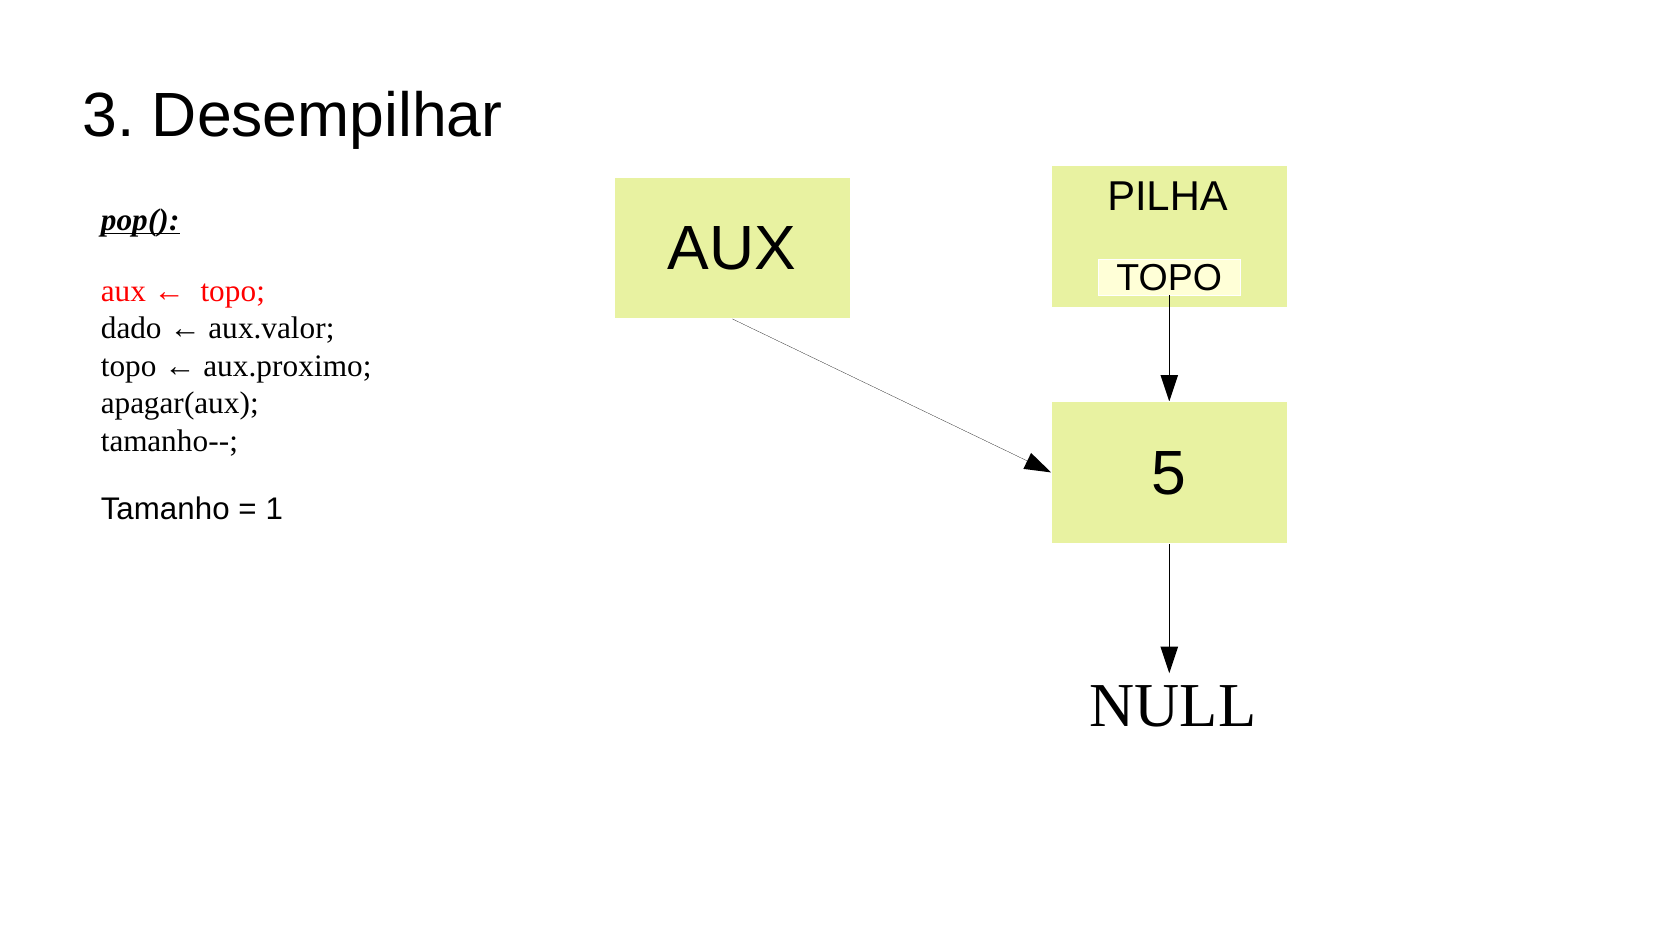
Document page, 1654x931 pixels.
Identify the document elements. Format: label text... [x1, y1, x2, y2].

text_box Tamanho = 1 [86, 503, 301, 569]
text_box [1051, 165, 1288, 308]
text_box NULL [1074, 663, 1276, 745]
text_box AUX [614, 177, 851, 319]
text_box TOPO [1098, 259, 1241, 296]
text_box 5 [1051, 401, 1288, 544]
title 3. Desempilhar [82, 37, 1571, 193]
text_box PILHA [1092, 165, 1247, 227]
text_box pop(): aux ← topo; dado ← aux.valor; topo ← aux.proximo; apagar(aux); tamanho--; [85, 191, 508, 503]
